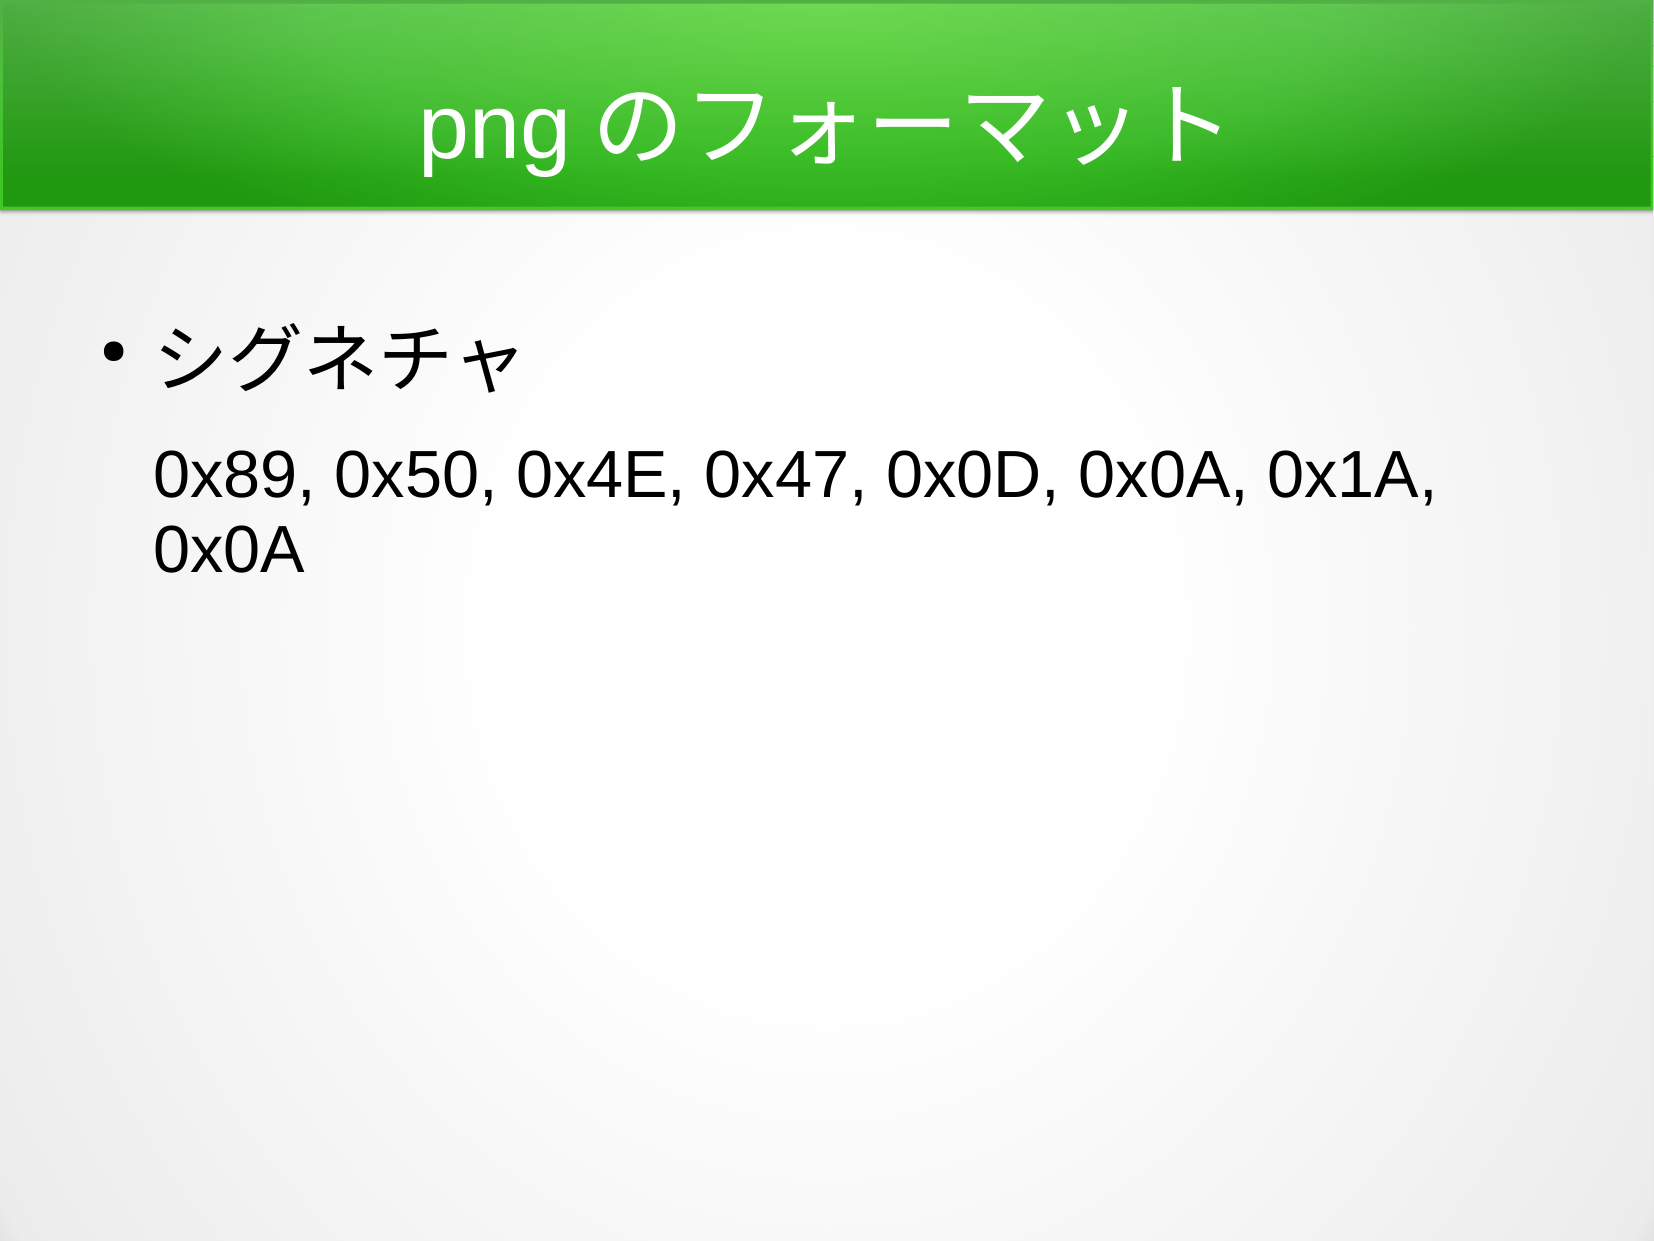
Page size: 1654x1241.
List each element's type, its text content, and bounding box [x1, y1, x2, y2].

list シグネチャ 0x89, 0x50, 0x4E, 0x47, 0x0D, 0x0A, 0x1A, 0x0A [82, 299, 1571, 1019]
title pngのフォーマット [82, 47, 1571, 189]
